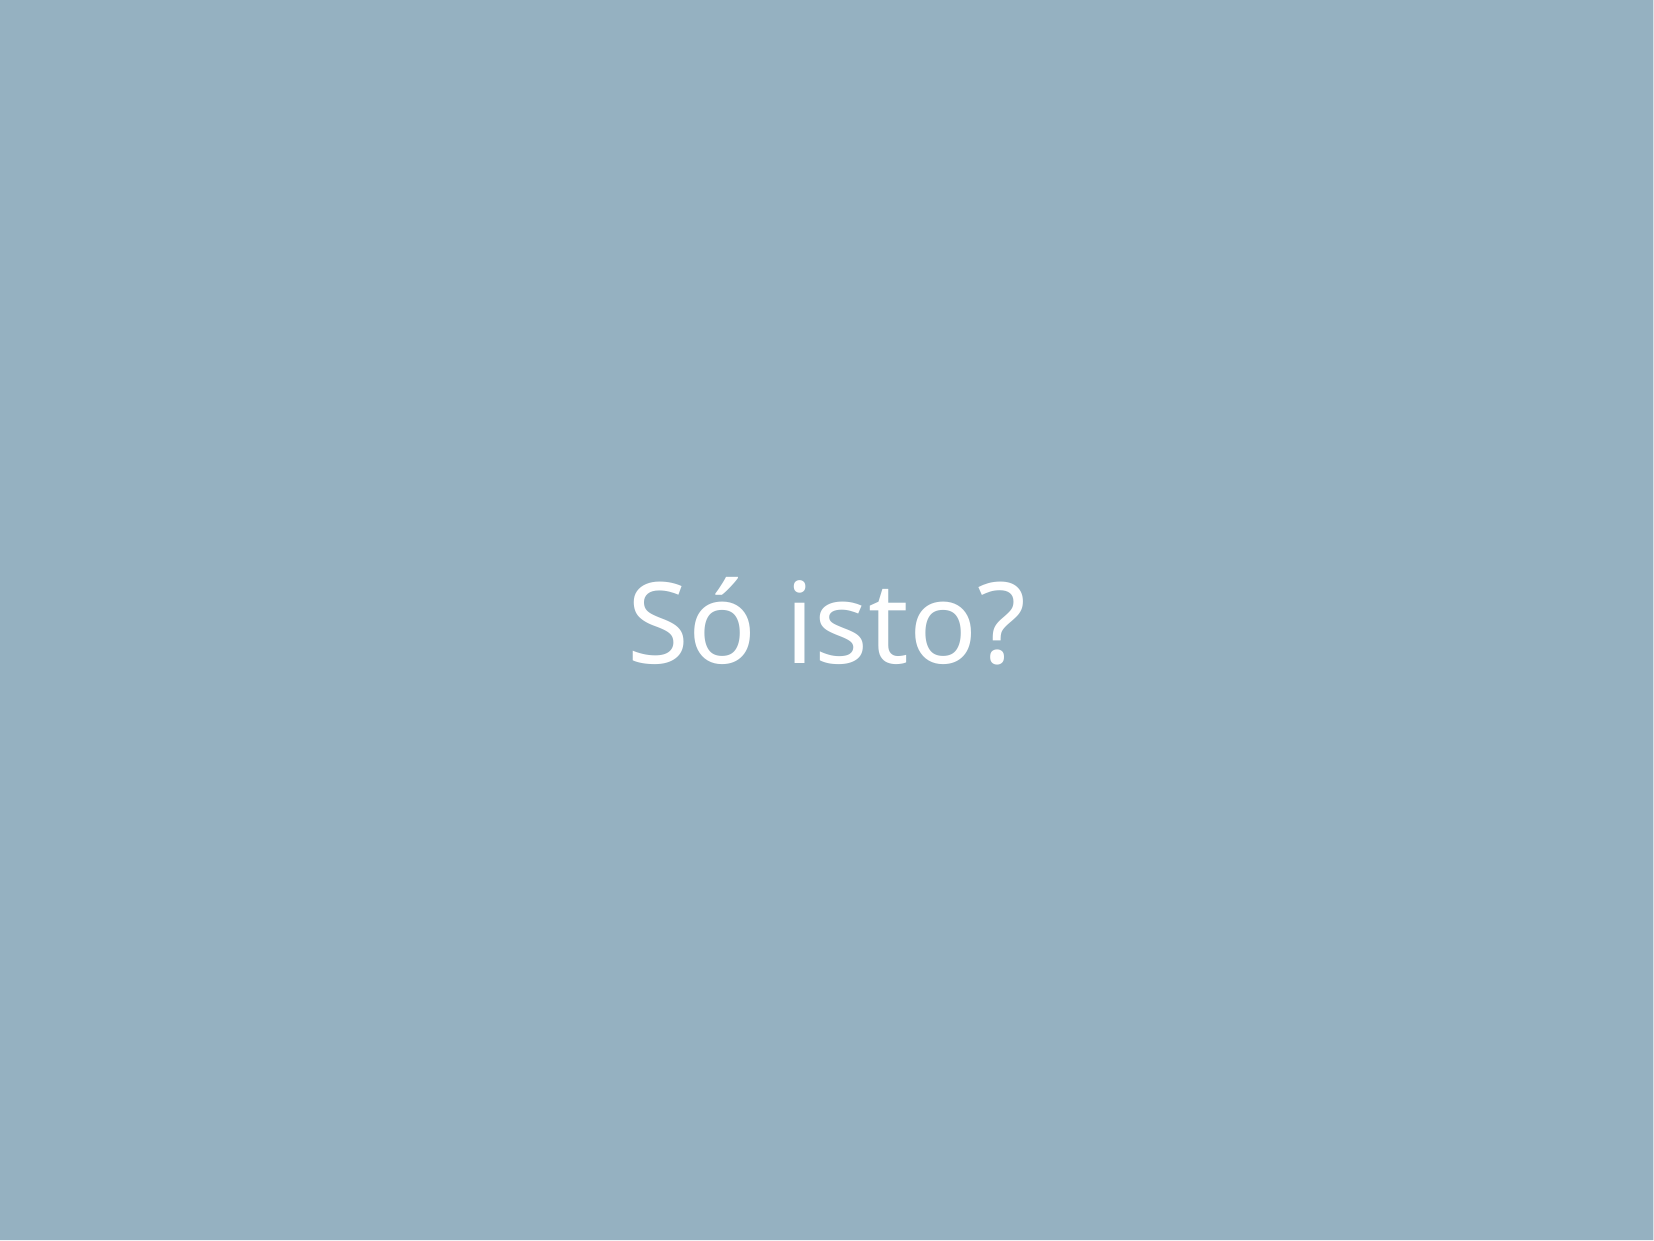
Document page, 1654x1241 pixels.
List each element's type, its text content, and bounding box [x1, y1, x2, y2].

text_box Só isto? [0, 0, 1654, 1241]
